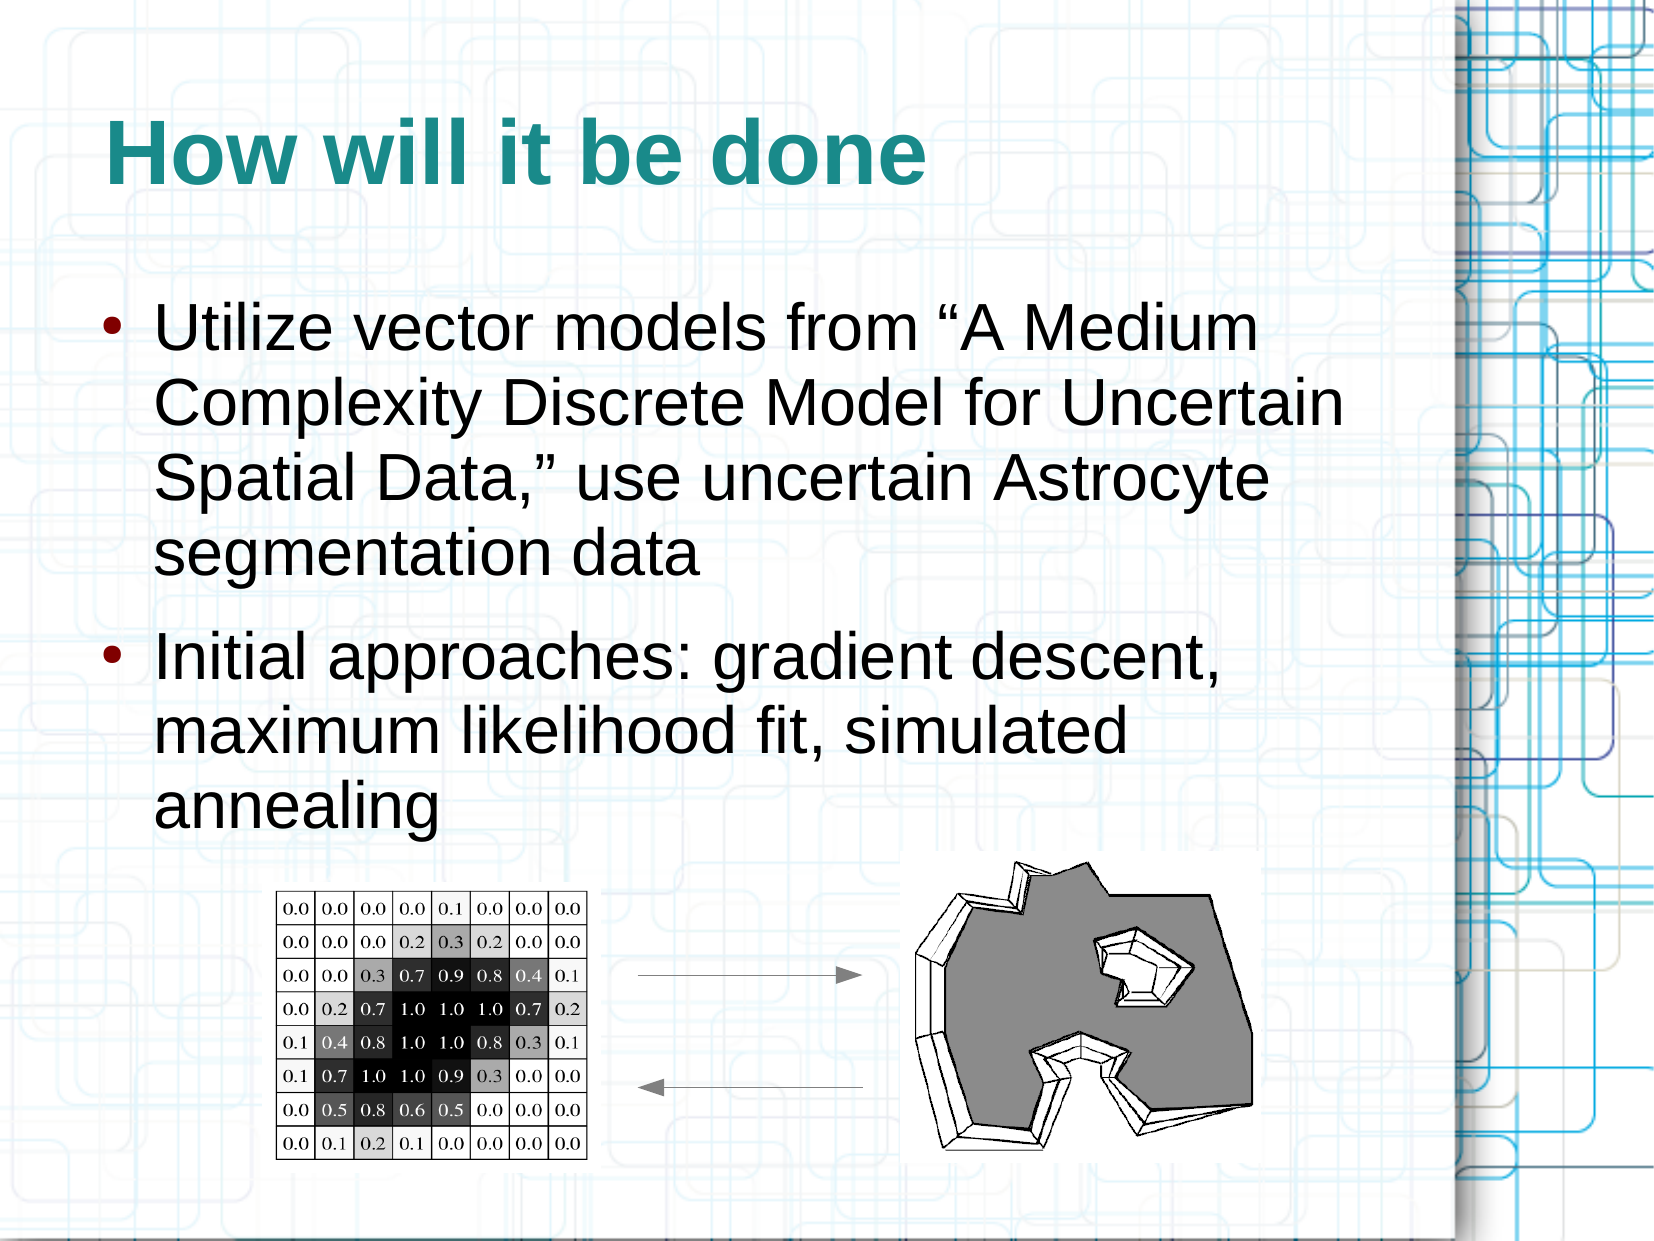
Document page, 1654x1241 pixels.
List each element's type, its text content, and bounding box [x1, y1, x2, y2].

list Utilize vector models from “A Medium Complexity Discrete Model for Uncertain Spatial Data,” use uncertain Astrocyte segmentation data Initial approaches: gradient descent, maximum likelihood fit, simulated annealing [82, 290, 1418, 844]
title How will it be done [59, 49, 976, 257]
picture [0, 0, 1654, 1241]
